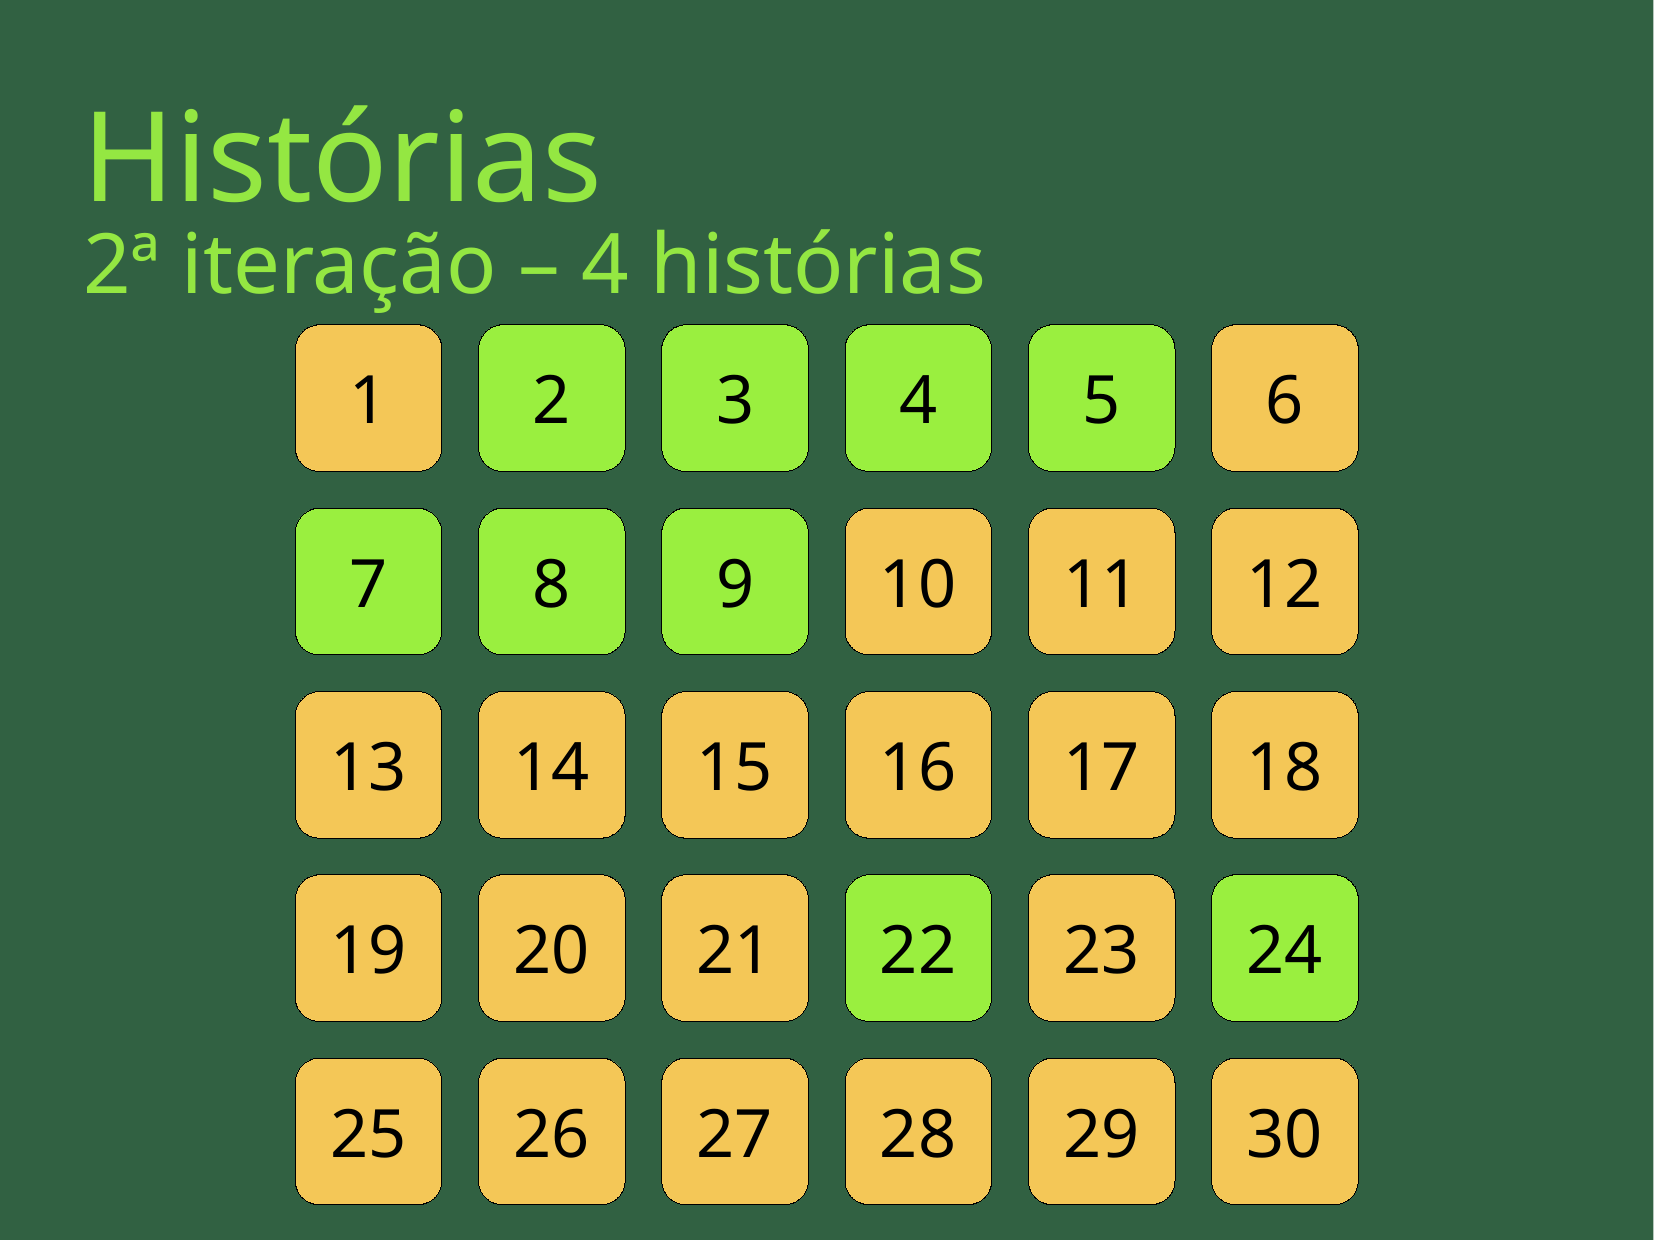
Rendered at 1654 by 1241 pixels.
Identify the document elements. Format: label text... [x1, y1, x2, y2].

text_box 18 [1211, 691, 1359, 839]
text_box 12 [1211, 508, 1359, 655]
text_box 10 [845, 508, 992, 655]
text_box 9 [661, 508, 809, 655]
text_box 28 [845, 1058, 992, 1205]
text_box 2 [478, 324, 626, 472]
text_box 14 [478, 691, 626, 839]
text_box 22 [845, 874, 992, 1022]
text_box 7 [295, 508, 442, 655]
text_box 15 [661, 691, 809, 839]
title Histórias [82, 49, 1571, 257]
text_box 5 [1028, 324, 1176, 472]
text_box 4 [845, 324, 992, 472]
text_box 29 [1028, 1058, 1176, 1205]
title 2ª iteração – 4 histórias [83, 183, 1572, 340]
text_box 8 [478, 508, 626, 655]
text_box 13 [295, 691, 442, 839]
text_box 16 [845, 691, 992, 839]
text_box 25 [295, 1058, 442, 1205]
text_box 26 [478, 1058, 626, 1205]
text_box 6 [1211, 324, 1359, 472]
text_box 21 [661, 874, 809, 1022]
text_box 30 [1211, 1058, 1359, 1205]
text_box 11 [1028, 508, 1176, 655]
text_box 1 [295, 324, 442, 472]
text_box 17 [1028, 691, 1176, 839]
text_box 3 [661, 324, 809, 472]
text_box 19 [295, 874, 442, 1022]
text_box 27 [661, 1058, 809, 1205]
text_box 23 [1028, 874, 1176, 1022]
text_box 20 [478, 874, 626, 1022]
text_box 24 [1211, 874, 1359, 1022]
